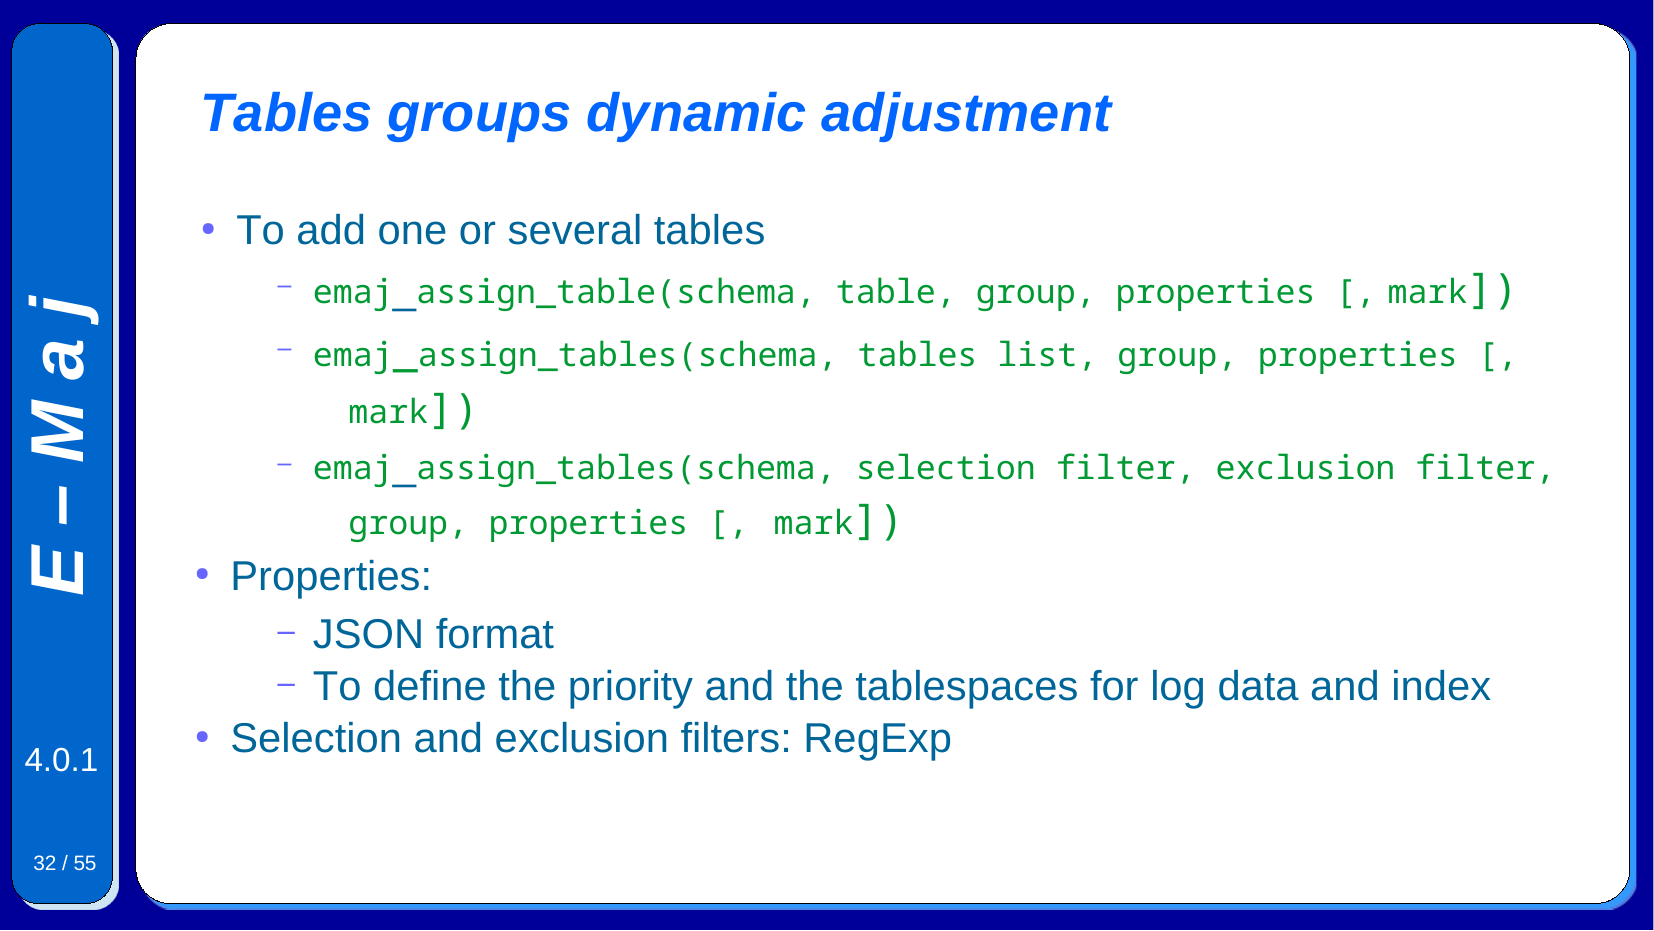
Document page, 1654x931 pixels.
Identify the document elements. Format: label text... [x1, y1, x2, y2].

title Tables groups dynamic adjustment [200, 34, 1575, 191]
list To add one or several tables emaj_assign_table(schema, table, group, properties [, mark]) emaj_assign_tables(schema, tables list, group, properties [, mark]) emaj_assign_tables(schema, selection filter, exclusion filter, group, properties [, mark]) Properties: JSON format To define the priority and the tablespaces for log data and index Selection and exclusion filters: RegExp [177, 206, 1587, 834]
